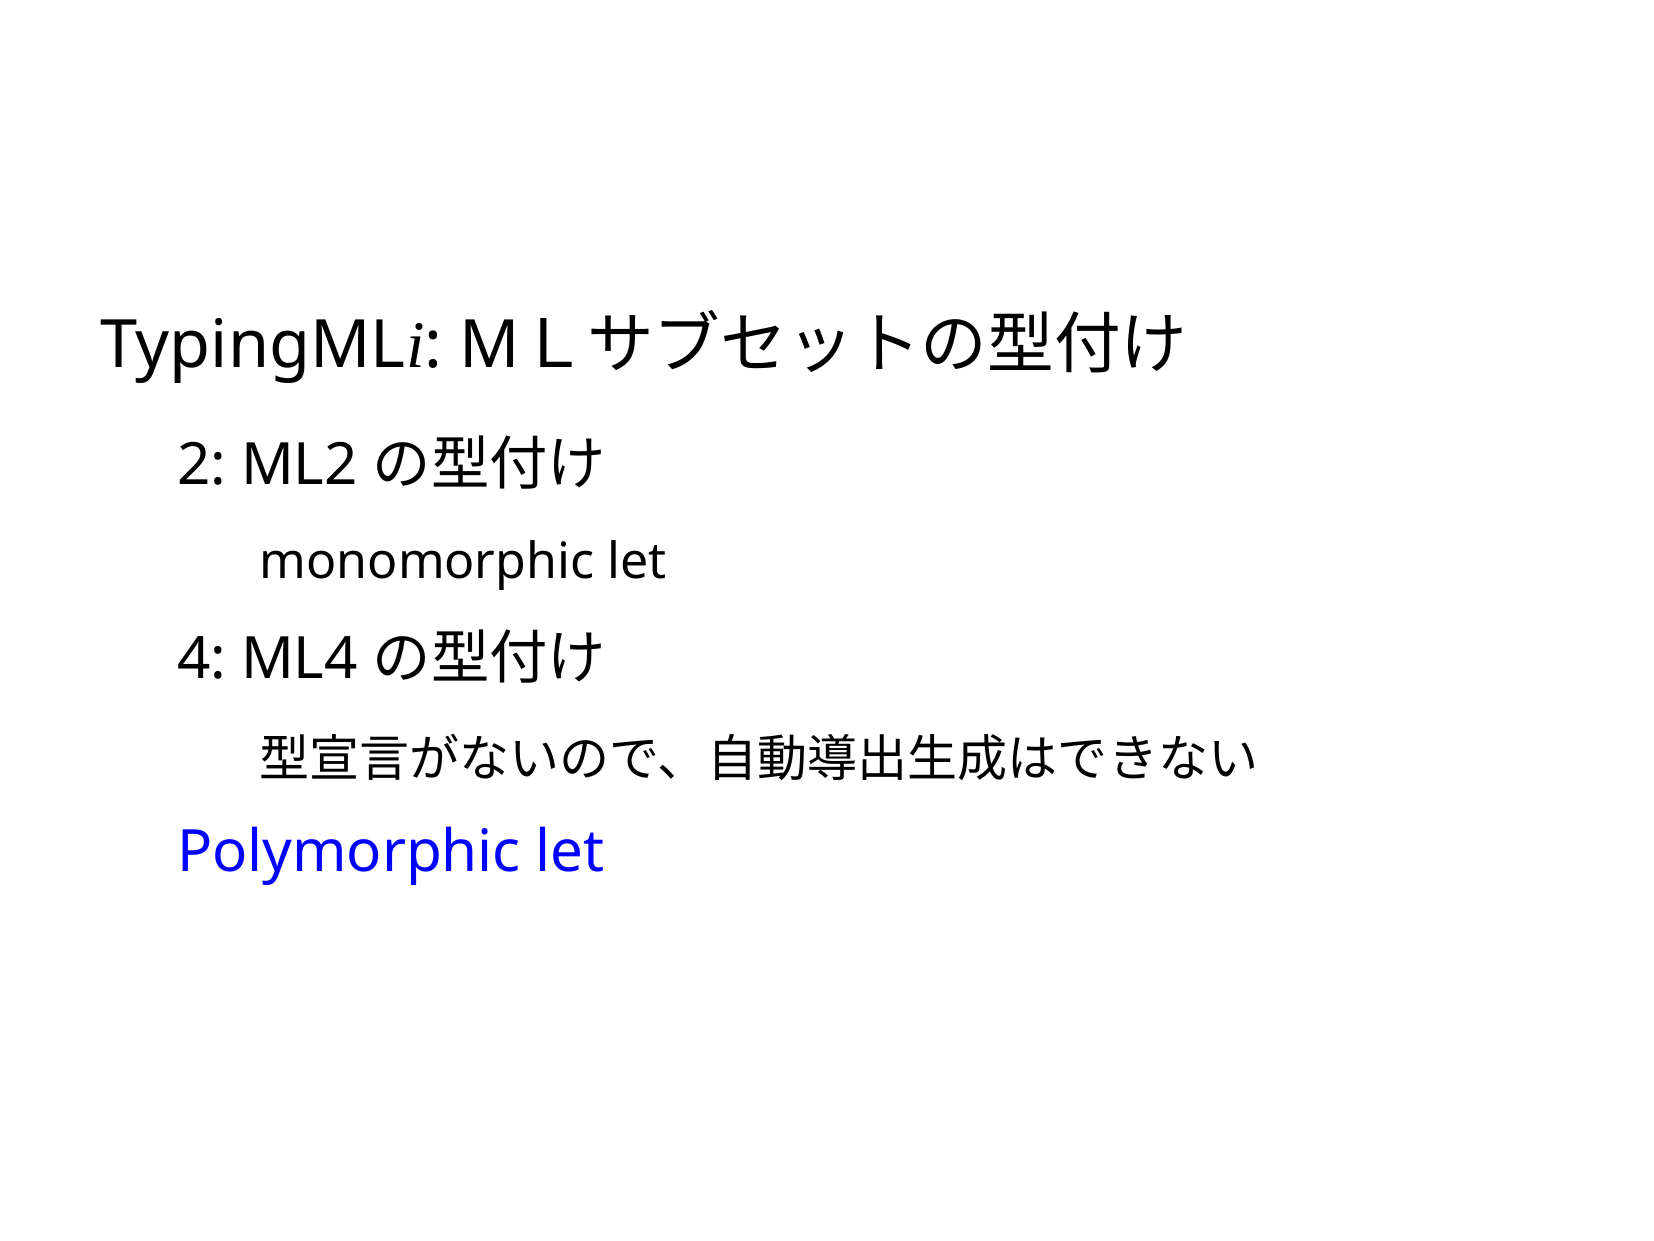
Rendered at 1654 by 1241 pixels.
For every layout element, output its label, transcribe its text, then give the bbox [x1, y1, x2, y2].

list TypingMLi: MＬサブセットの型付け 2: ML2 の型付け monomorphic let 4: ML4 の型付け 型宣言がないので、自動導出生成はできない Polymorphic let [82, 290, 1571, 1094]
